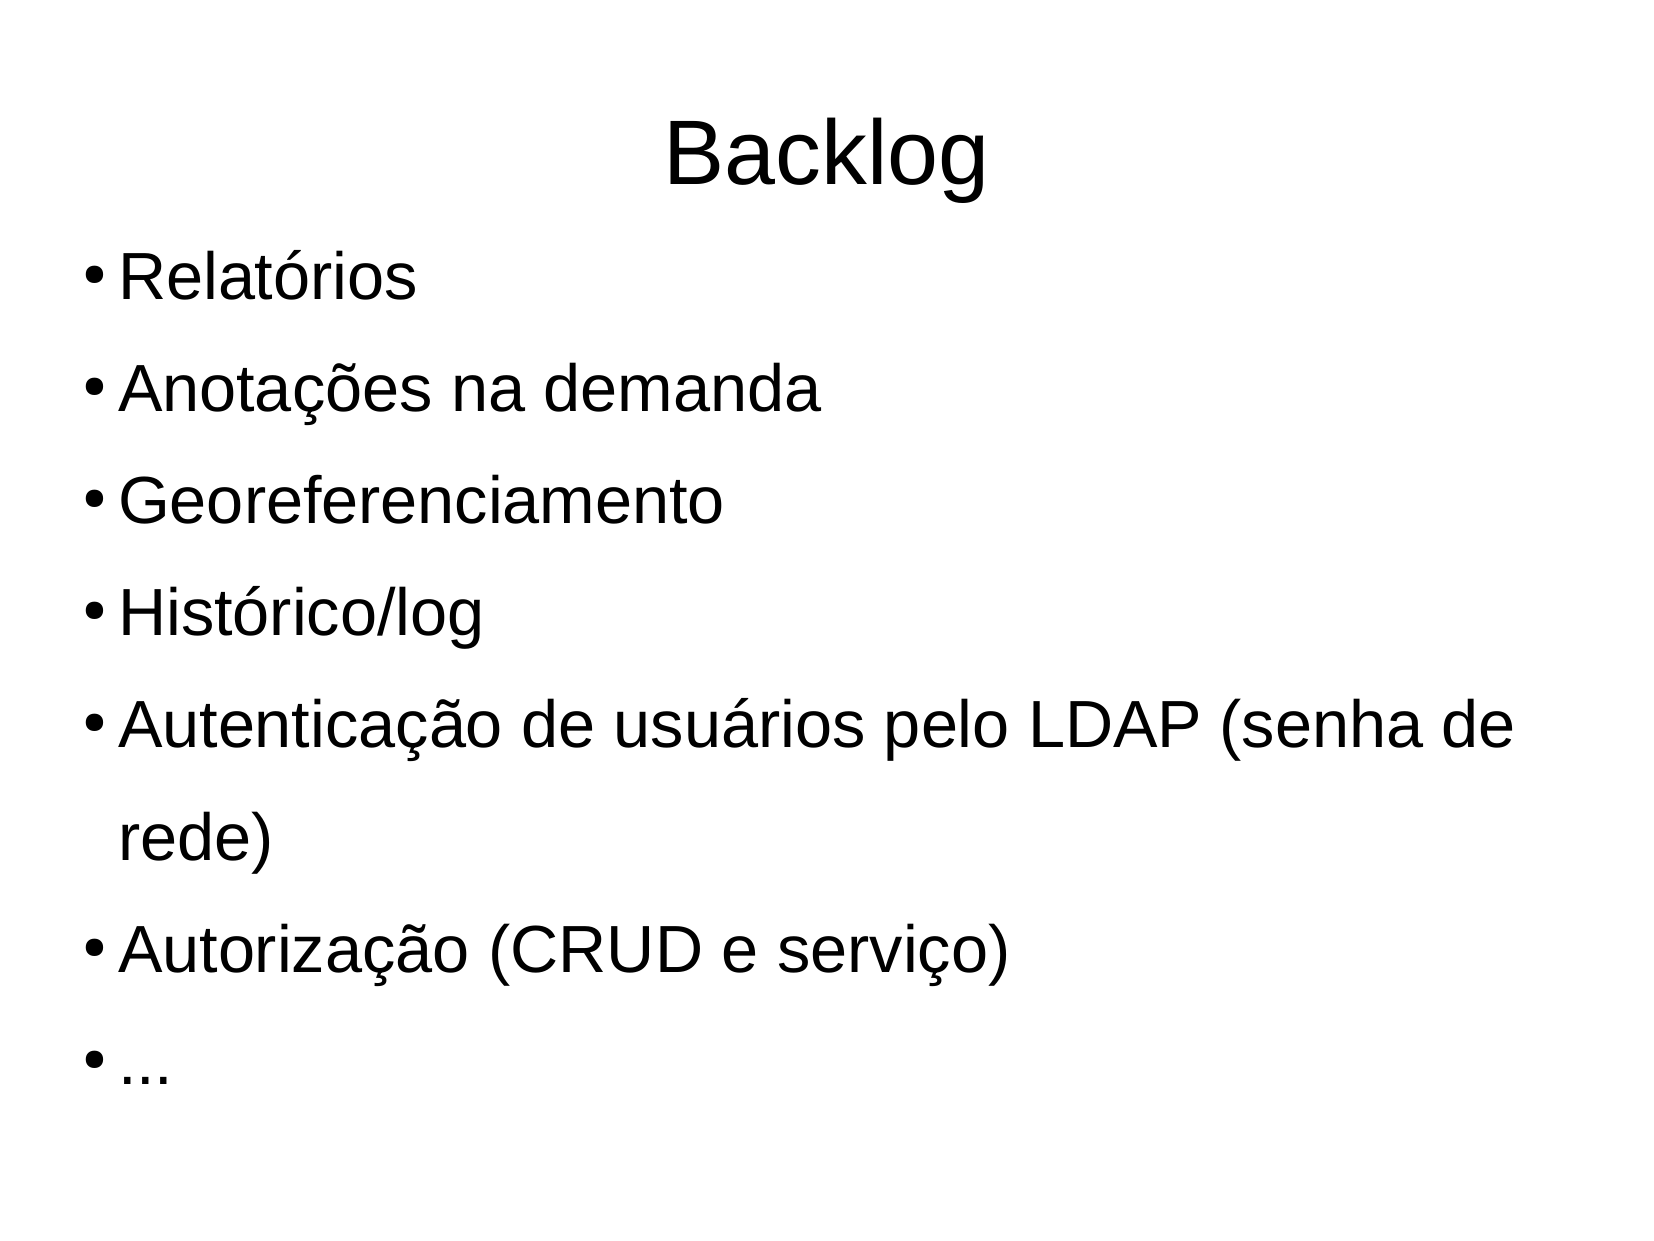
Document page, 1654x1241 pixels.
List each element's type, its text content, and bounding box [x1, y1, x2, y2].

subtitle Relatórios Anotações na demanda Georeferenciamento Histórico/log Autenticação de usuários pelo LDAP (senha de rede) Autorização (CRUD e serviço) ... [82, 219, 1536, 1080]
title Backlog [82, 49, 1571, 257]
